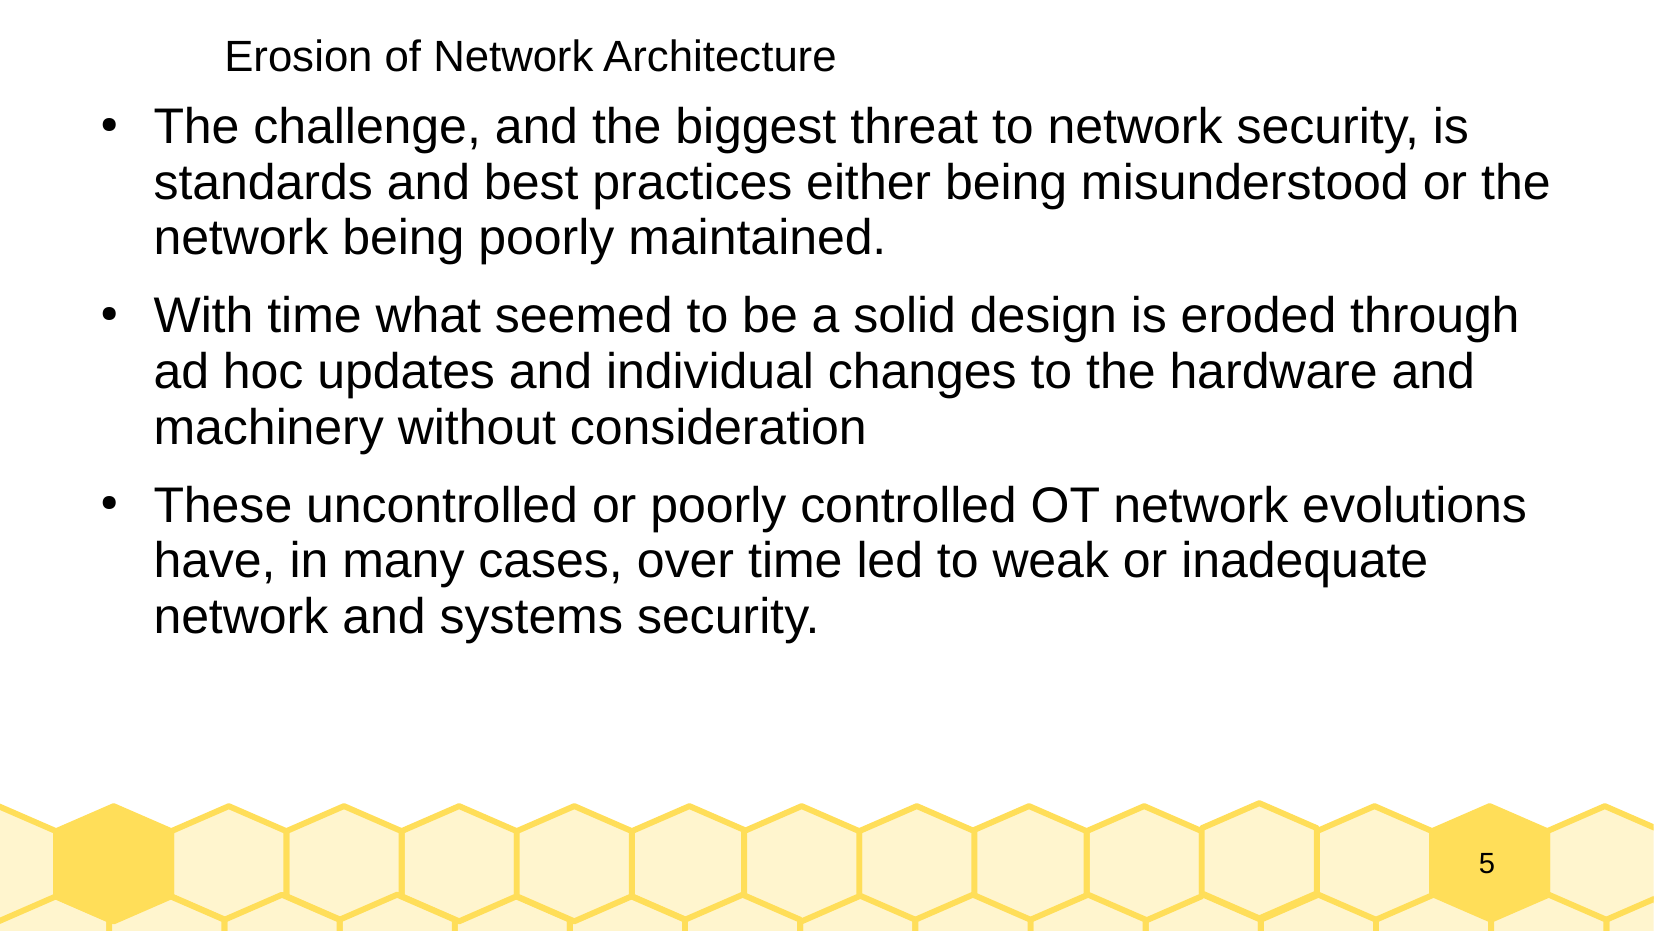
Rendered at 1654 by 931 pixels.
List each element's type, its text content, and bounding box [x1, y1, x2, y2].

list Erosion of Network Architecture The challenge, and the biggest threat to network security, is standards and best practices either being misunderstood or the network being poorly maintained. With time what seemed to be a solid design is eroded through ad hoc updates and individual changes to the hardware and machinery without consideration These uncontrolled or poorly controlled OT network evolutions have, in many cases, over time led to weak or inadequate network and systems security. [82, 31, 1571, 752]
